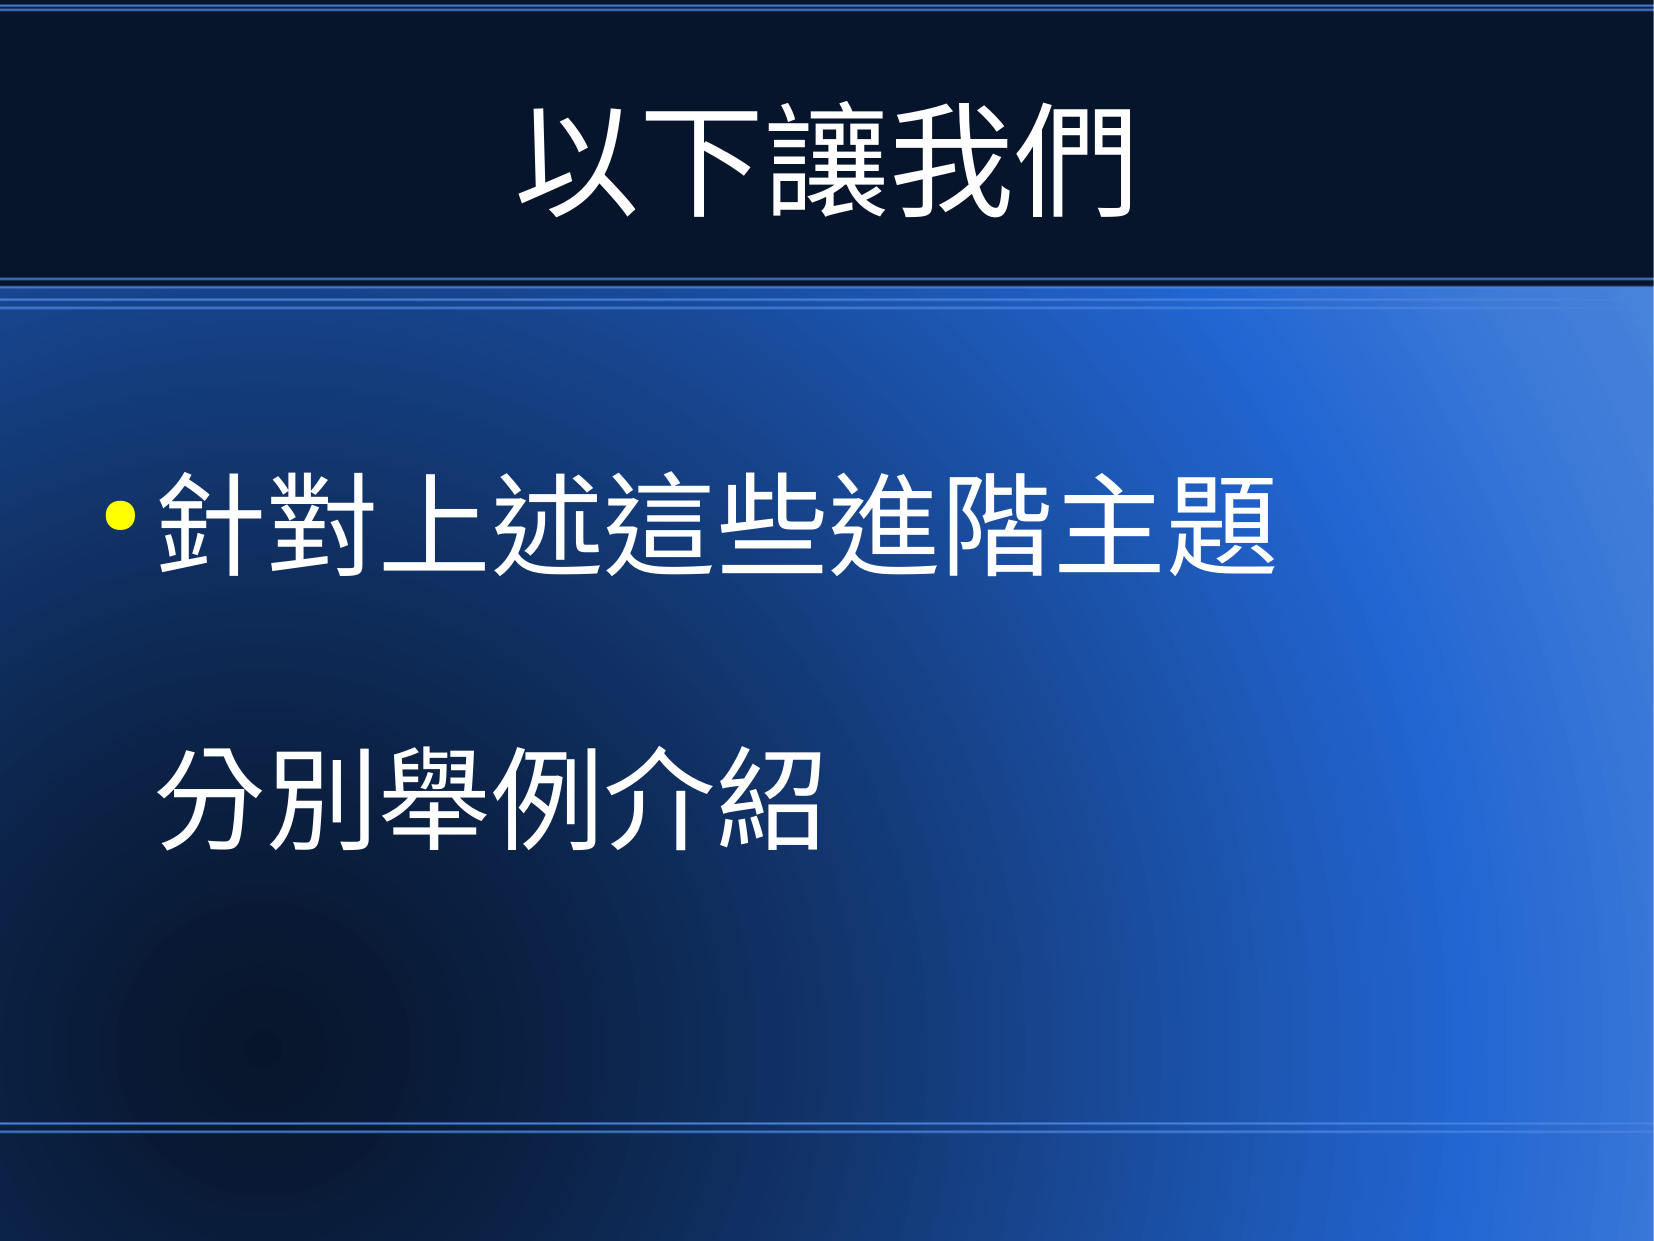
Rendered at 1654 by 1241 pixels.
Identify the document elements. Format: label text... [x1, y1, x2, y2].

picture [0, 0, 1654, 1241]
title 以下讓我們 [82, 49, 1571, 257]
list 針對上述這些進階主題 分別舉例介紹 [82, 355, 1571, 1241]
